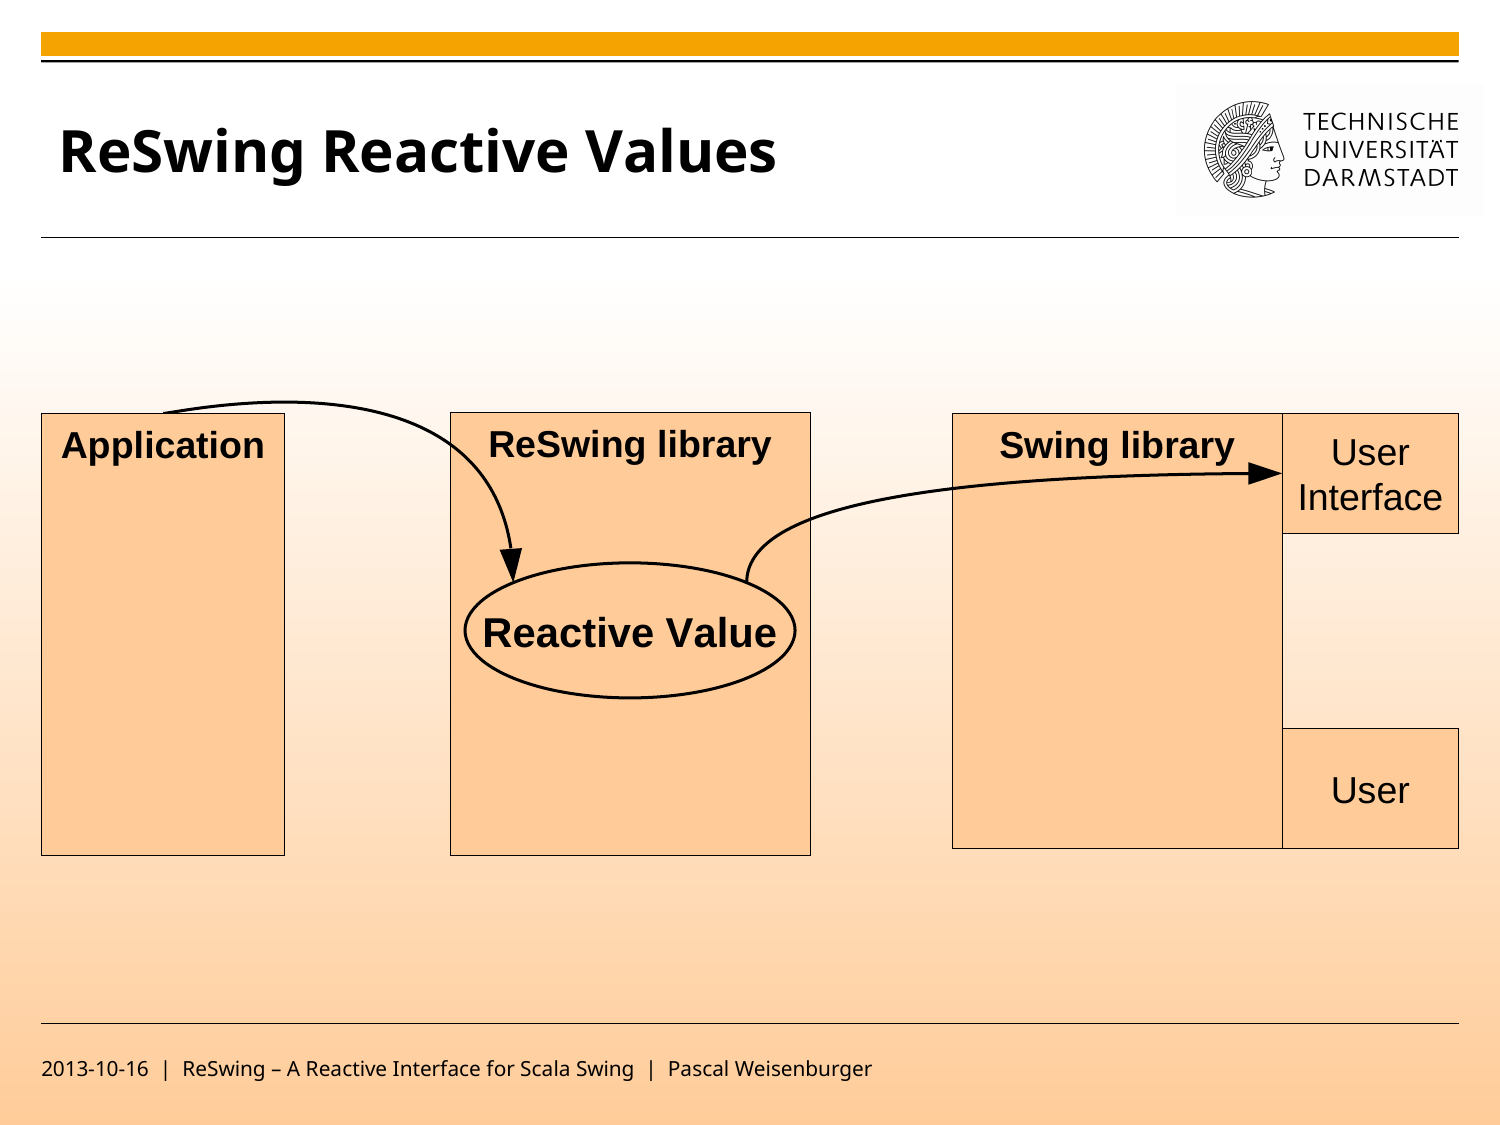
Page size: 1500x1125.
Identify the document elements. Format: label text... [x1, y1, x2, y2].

text_box ReSwing library [450, 447, 811, 856]
text_box Swing library [952, 413, 1283, 487]
text_box User [1283, 728, 1459, 849]
text_box ReSwing library [450, 412, 811, 581]
text_box User Interface [1283, 413, 1459, 534]
picture [1187, 84, 1484, 215]
title ReSwing Reactive Values [58, 80, 1187, 218]
text_box Reactive Value [465, 562, 796, 698]
text_box Swing library [952, 474, 1283, 849]
text_box Application [41, 413, 285, 856]
